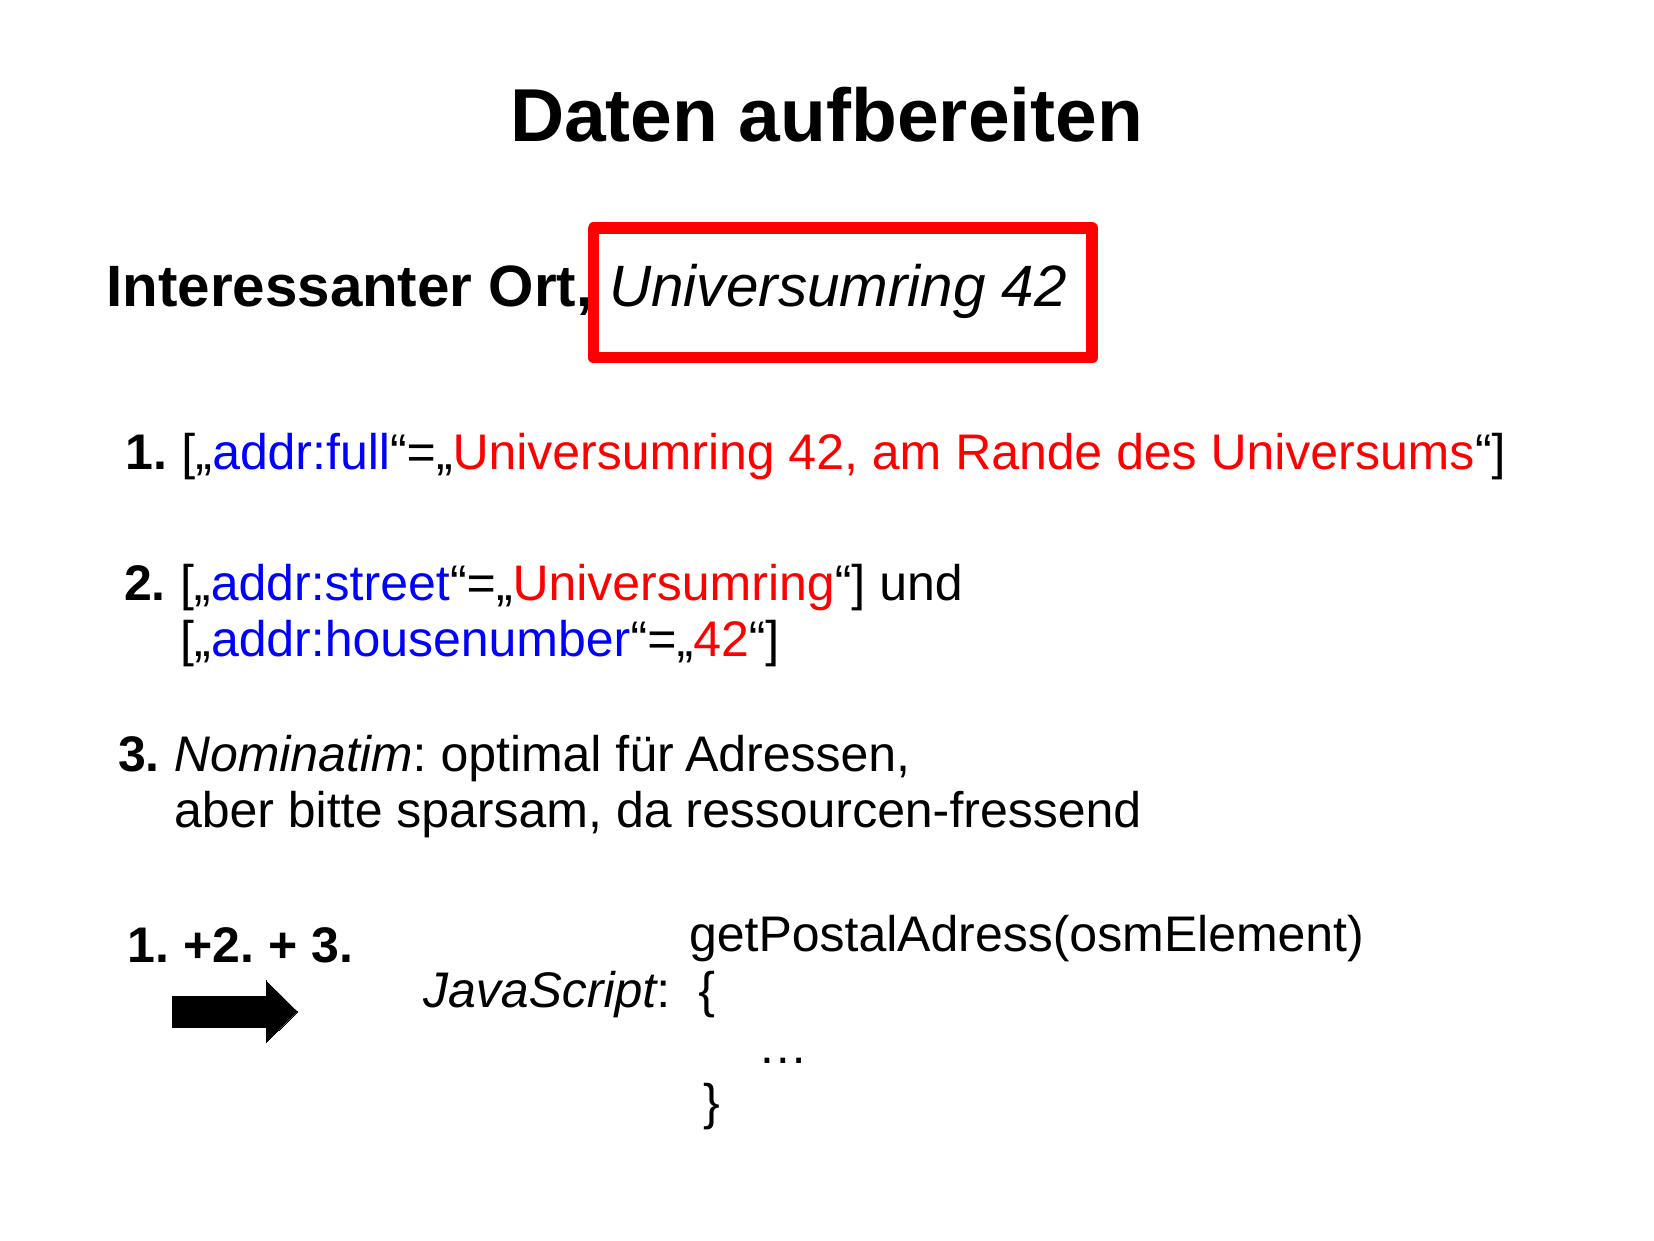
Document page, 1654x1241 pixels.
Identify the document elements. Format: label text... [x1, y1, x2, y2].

text_box [172, 986, 298, 1043]
text_box 3. Nominatim: optimal für Adressen, aber bitte sparsam, da ressourcen-fressend [103, 718, 1565, 846]
text_box getPostalAdress(osmElement) JavaScript: { … } [408, 899, 1453, 1138]
text_box Interessanter Ort, Universumring 42 [599, 246, 1083, 327]
text_box 1. [„addr:full“=„Universumring 42, am Rande des Universums“] [110, 416, 1572, 488]
text_box Daten aufbereiten [495, 65, 1159, 165]
text_box 1. +2. + 3. [113, 910, 373, 986]
text_box 2. [„addr:street“=„Universumring“] und [„addr:housenumber“=„42“] [109, 547, 1571, 674]
text_box Interessanter Ort, Universumring 42 [91, 246, 588, 327]
